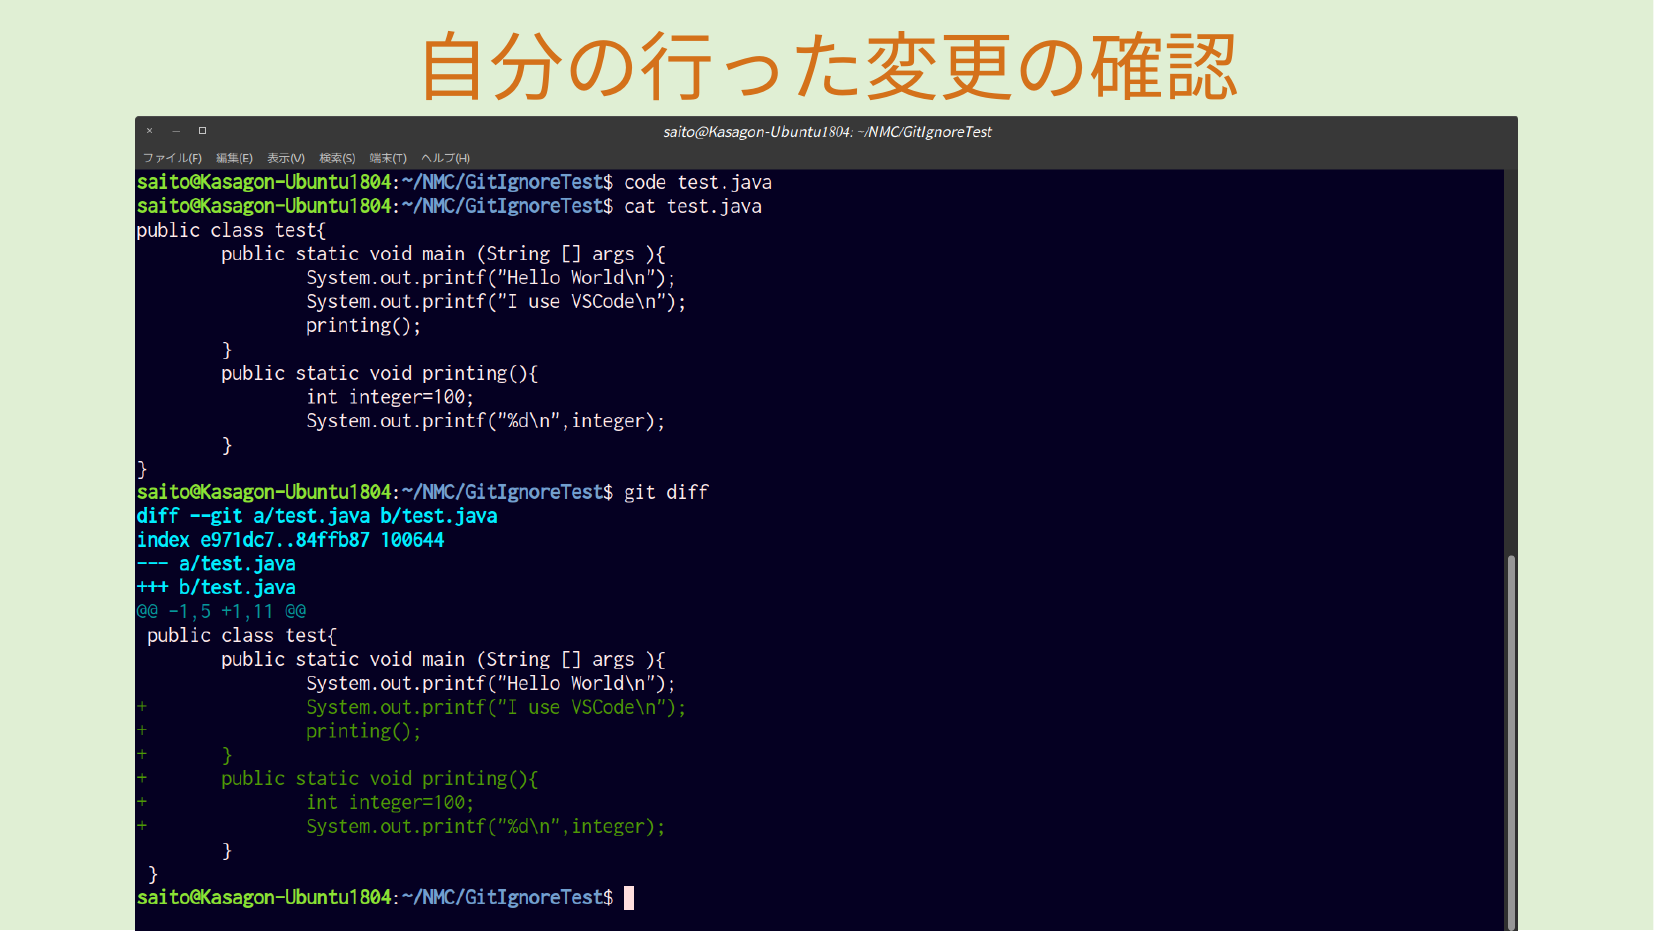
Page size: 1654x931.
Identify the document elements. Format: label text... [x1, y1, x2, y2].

title 自分の行った変更の確認 [82, 8, 1571, 116]
picture [135, 116, 1518, 931]
